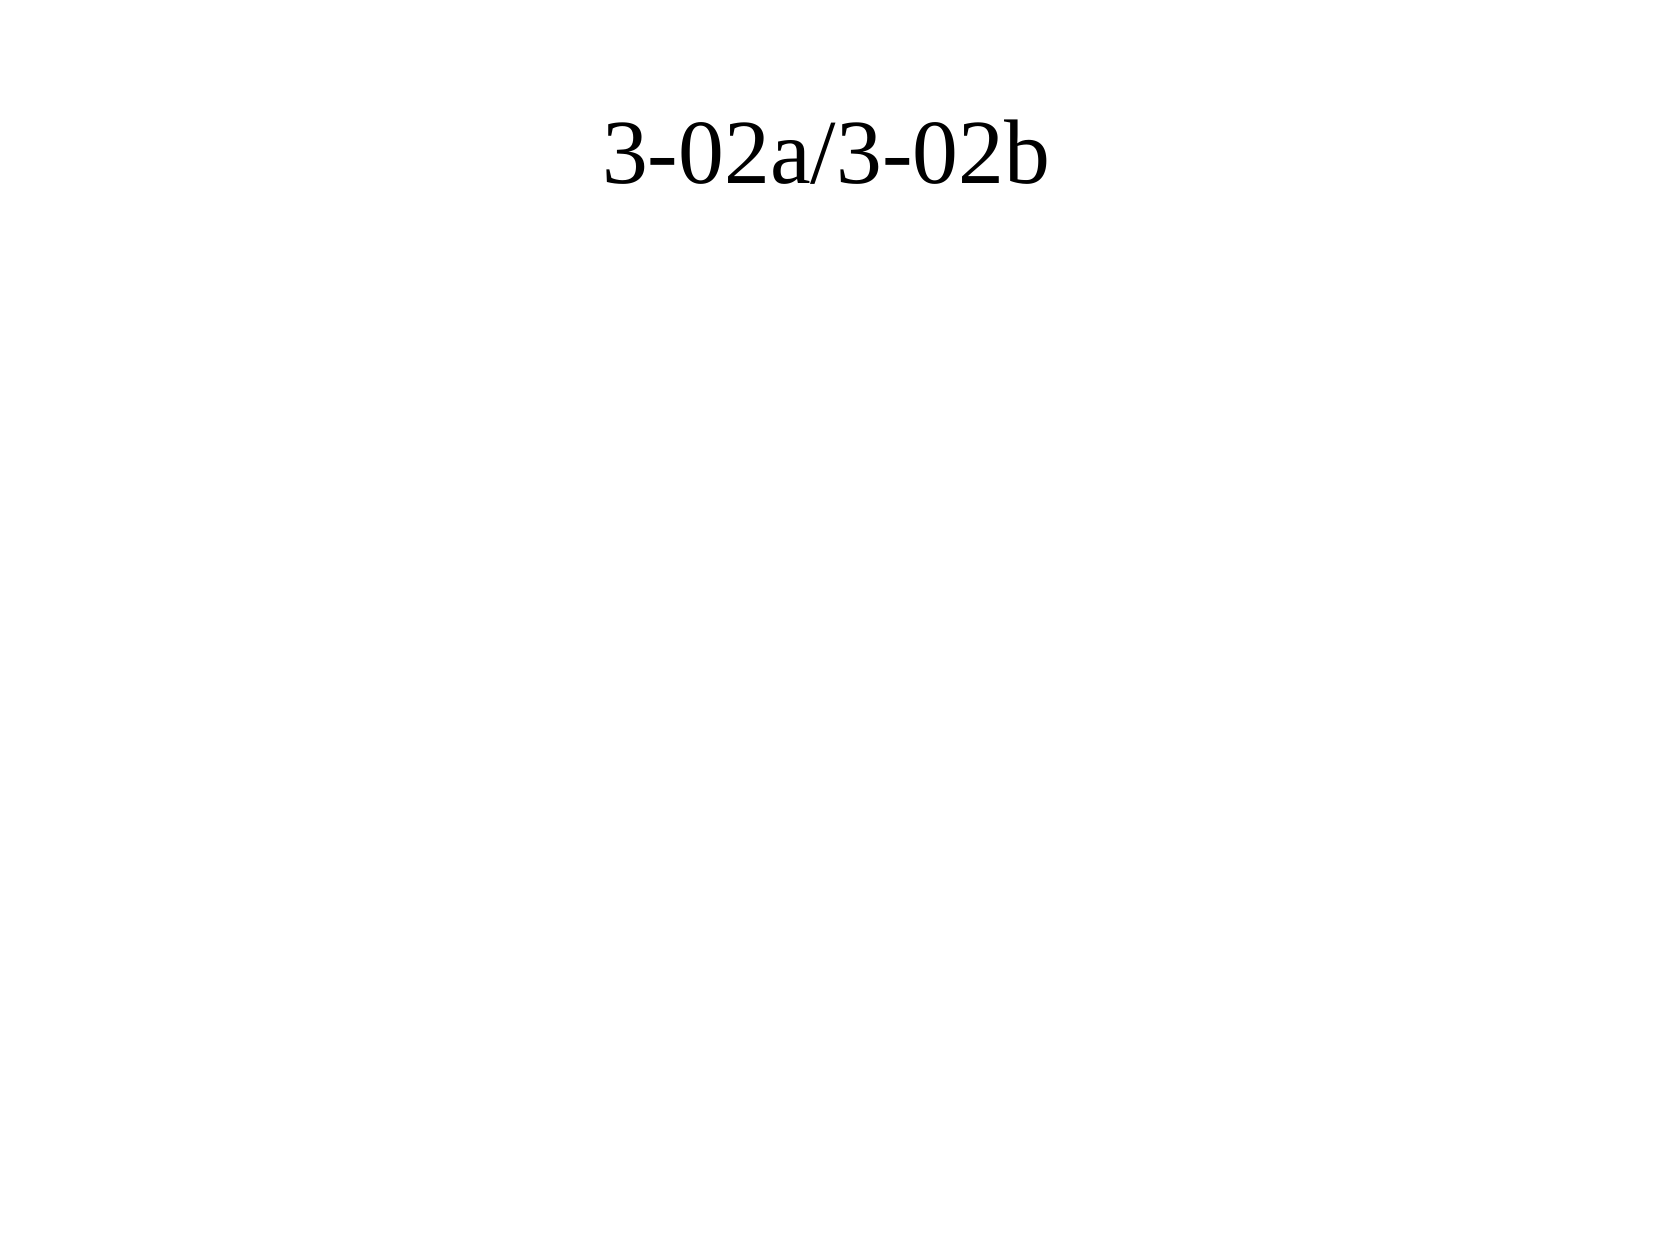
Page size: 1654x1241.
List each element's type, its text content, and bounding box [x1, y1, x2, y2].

title 3-02a/3-02b [82, 49, 1571, 257]
